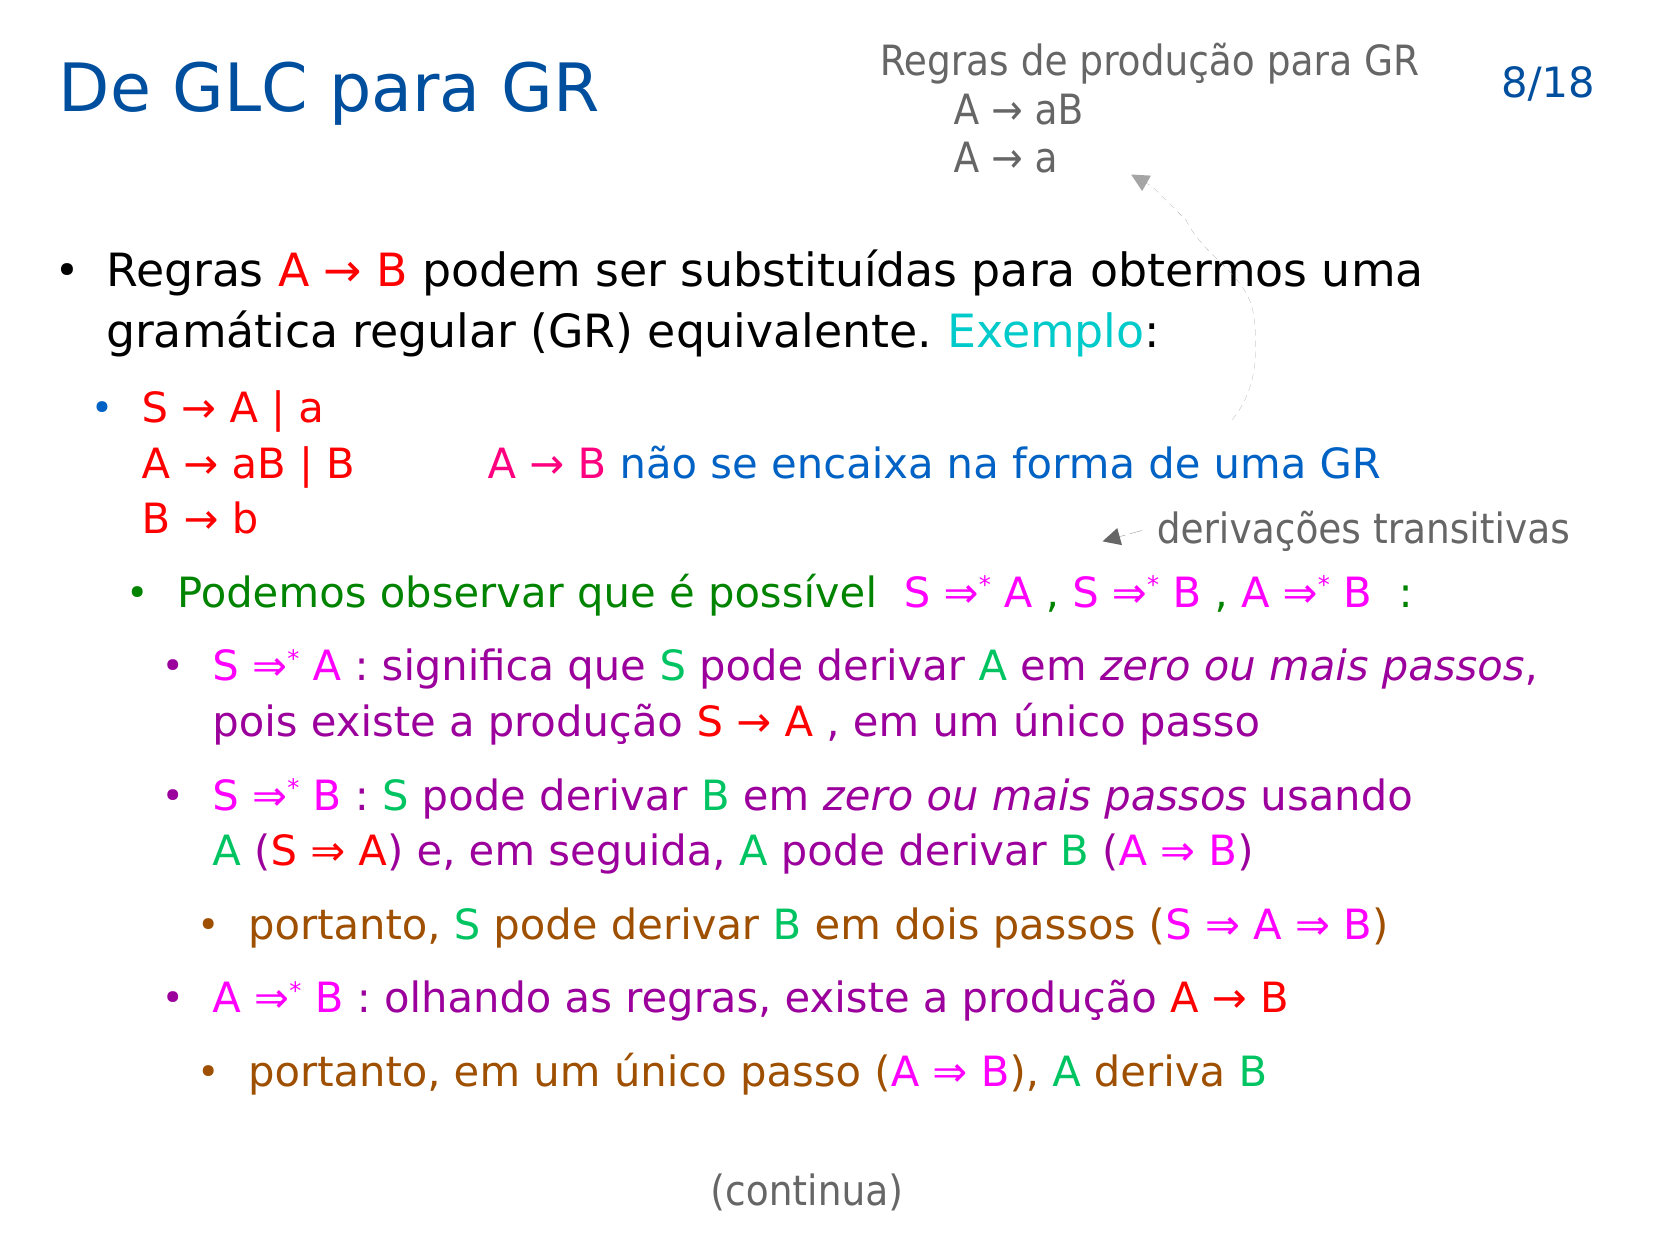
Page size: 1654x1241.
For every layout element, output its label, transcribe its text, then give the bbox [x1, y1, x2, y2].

list Regras A → B podem ser substituídas para obtermos uma gramática regular (GR) equivalente. Exemplo: S → A | a A → aB | B A → B não se encaixa na forma de uma GR B → b Podemos observar que é possível S ⇒* A , S ⇒* B , A ⇒* B : S ⇒* A : significa que S pode derivar A em zero ou mais passos, pois existe a produção S → A , em um único passo S ⇒* B : S pode derivar B em zero ou mais passos usando A (S ⇒ A) e, em seguida, A pode derivar B (A ⇒ B) portanto, S pode derivar B em dois passos (S ⇒ A ⇒ B) A ⇒* B : olhando as regras, existe a produção A → B portanto, em um único passo (A ⇒ B), A deriva B [59, 236, 1595, 1211]
title De GLC para GR [1538, 29, 1625, 148]
text_box derivações transitivas [1142, 497, 1586, 561]
title De GLC para GR [59, 29, 865, 148]
text_box (continua) [695, 1159, 919, 1224]
text_box Regras de produção para GR A → aB A → a [865, 29, 1538, 239]
